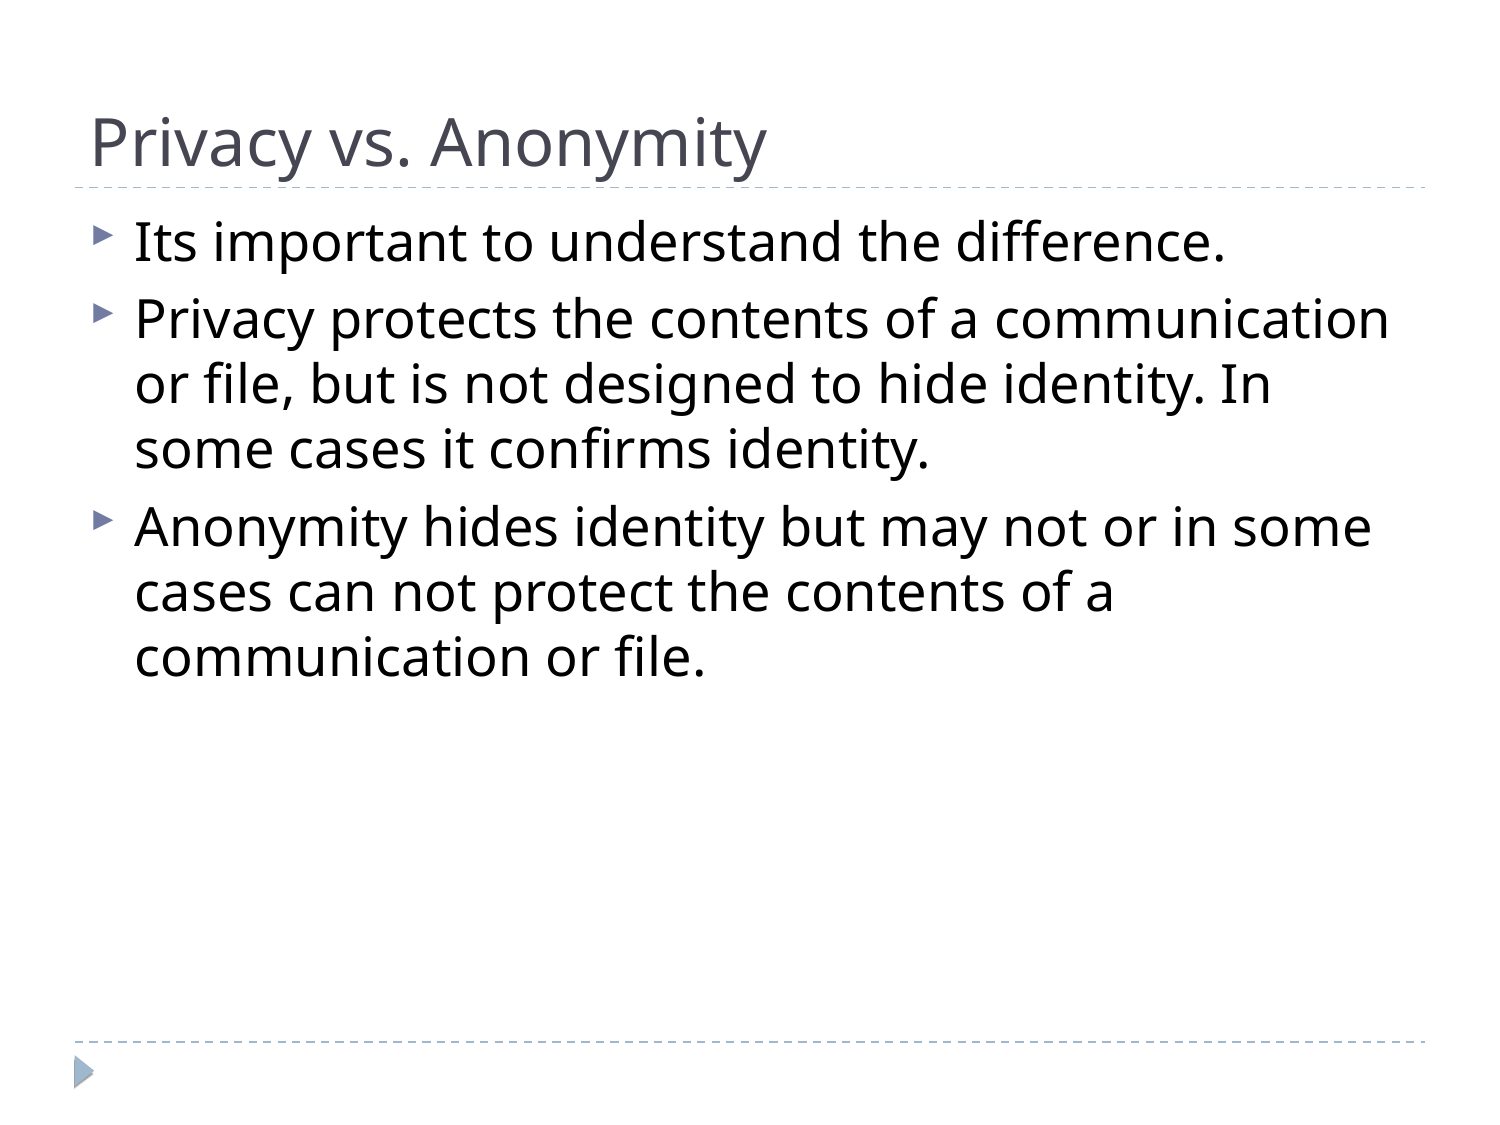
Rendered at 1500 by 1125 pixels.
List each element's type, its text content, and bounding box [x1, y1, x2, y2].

list Its important to understand the difference. Privacy protects the contents of a communication or file, but is not designed to hide identity. In some cases it confirms identity. Anonymity hides identity but may not or in some cases can not protect the contents of a communication or file. [75, 200, 1425, 1010]
title Privacy vs. Anonymity [75, 24, 1425, 188]
